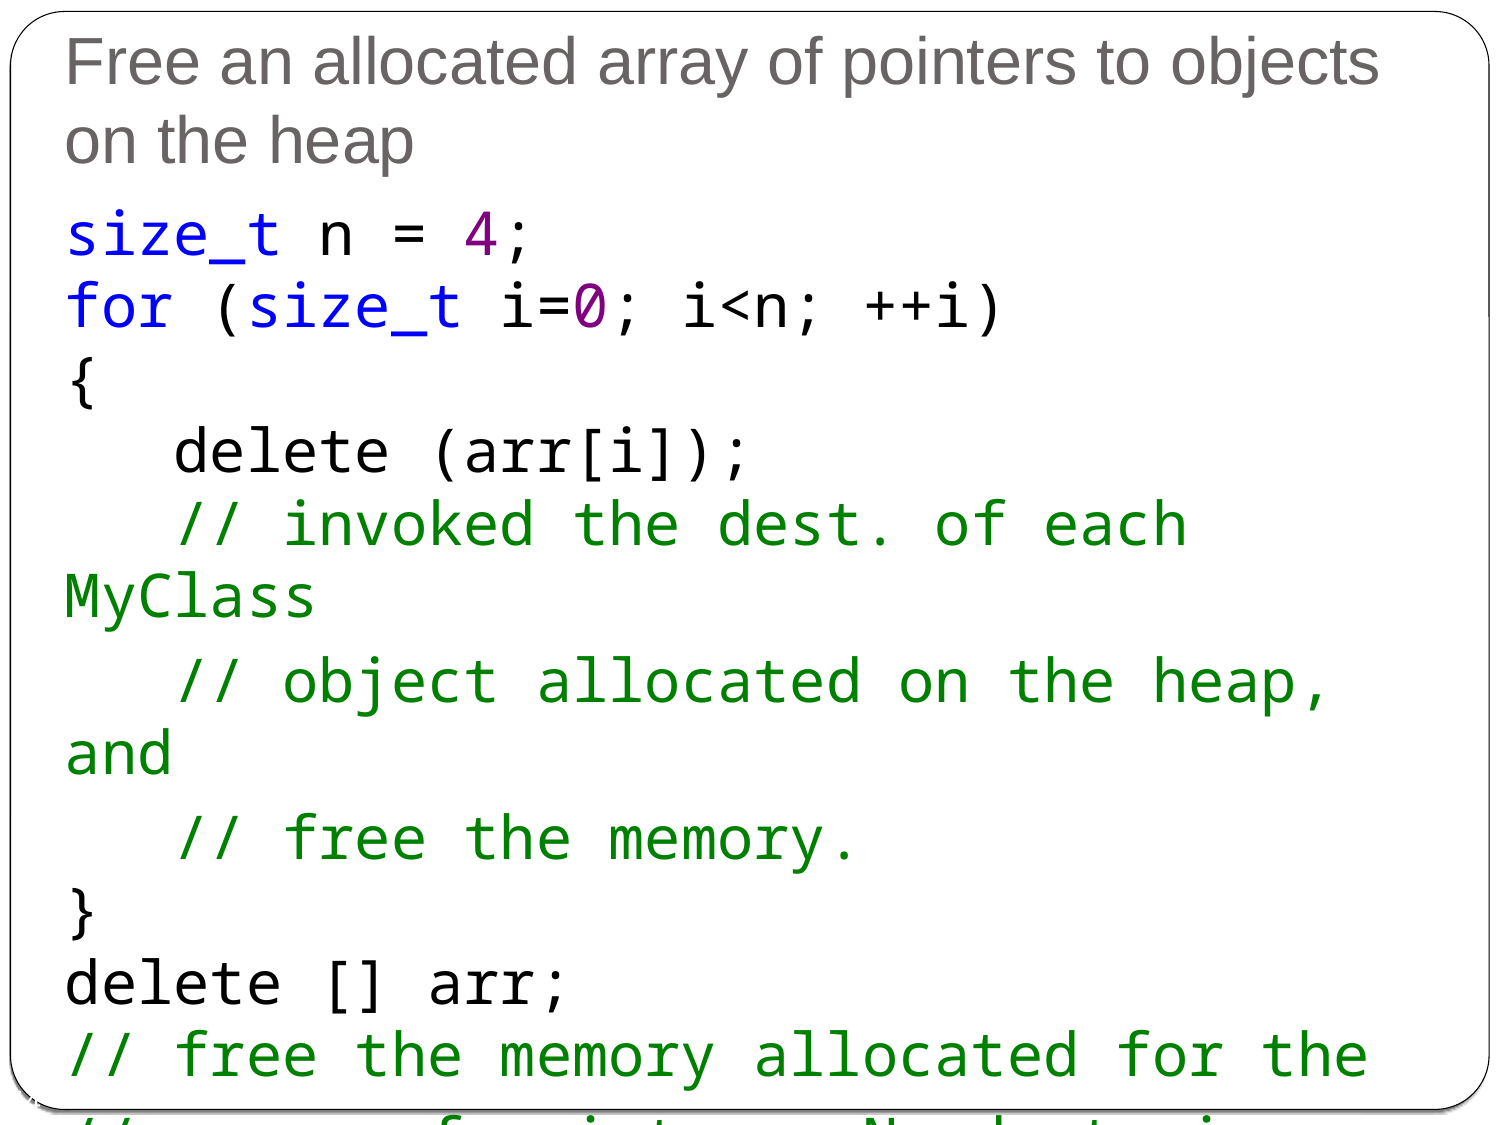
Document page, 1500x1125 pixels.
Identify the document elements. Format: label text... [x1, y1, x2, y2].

list size_t n = 4; for (size_t i=0; i<n; ++i) { delete (arr[i]); // invoked the dest. of each MyClass // object allocated on the heap, and // free the memory. } delete [] arr; // free the memory allocated for the // array of pointers. No dest. is invoked [50, 187, 1450, 1125]
title Free an allocated array of pointers to objects on the heap [50, 62, 1450, 187]
slide_number <number> [0, 1074, 50, 1125]
